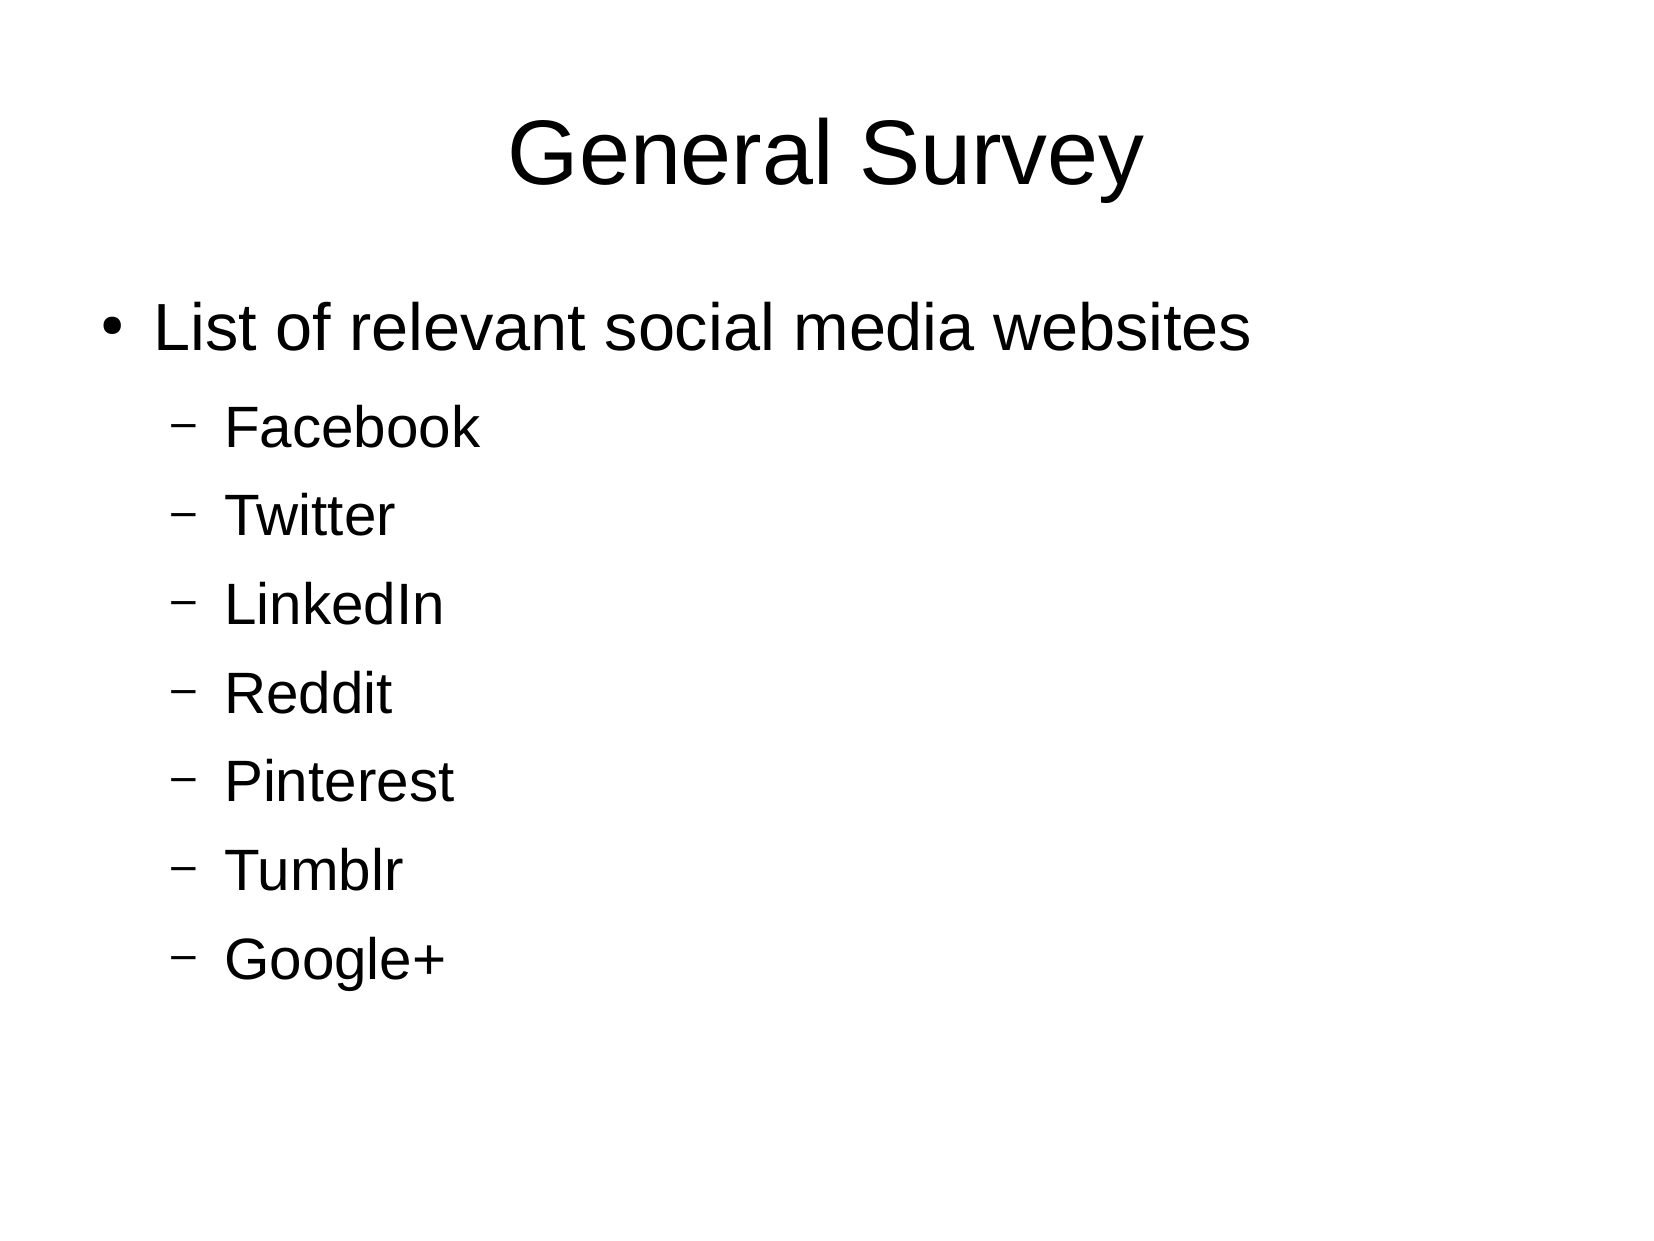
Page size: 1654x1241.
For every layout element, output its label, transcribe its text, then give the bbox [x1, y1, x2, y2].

list List of relevant social media websites Facebook Twitter LinkedIn Reddit Pinterest Tumblr Google+ [82, 290, 1571, 1010]
title General Survey [82, 49, 1571, 257]
